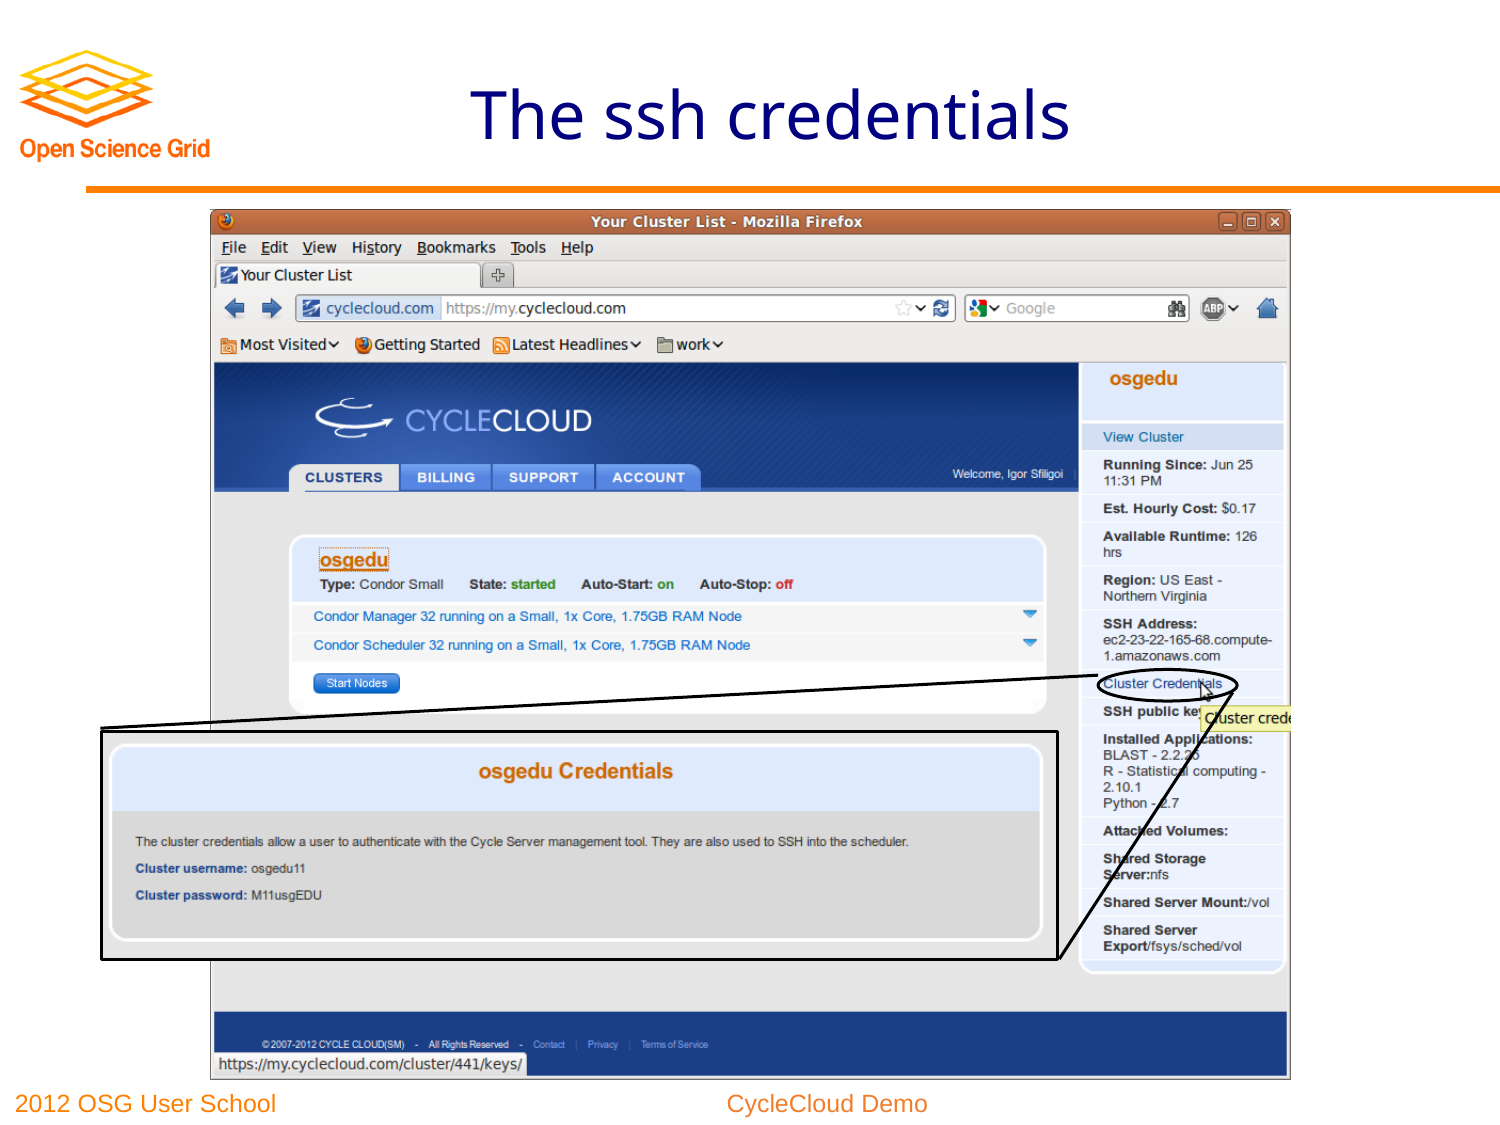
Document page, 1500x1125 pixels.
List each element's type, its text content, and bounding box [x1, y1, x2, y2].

picture [103, 732, 1056, 958]
picture [0, 27, 201, 179]
picture [1100, 671, 1235, 699]
title The ssh credentials [201, 18, 1342, 207]
picture [210, 209, 1291, 1081]
